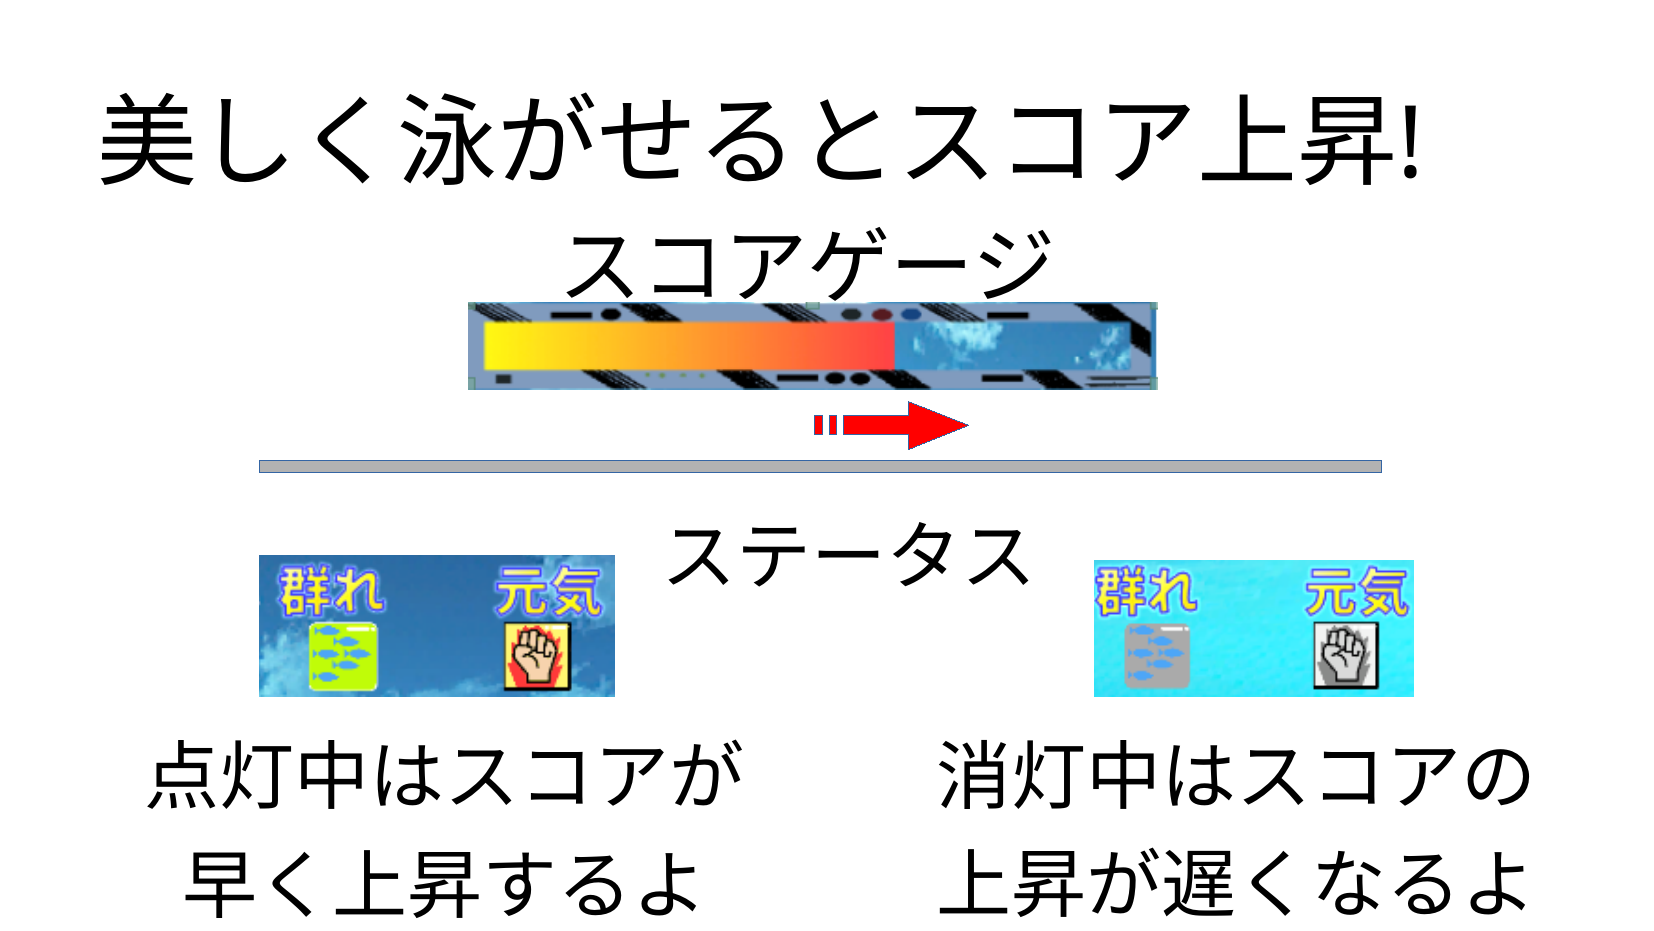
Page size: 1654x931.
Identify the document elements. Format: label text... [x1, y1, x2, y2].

text_box [814, 415, 823, 435]
picture [468, 302, 1158, 390]
text_box 消灯中はスコアの上昇が遅くなるよ [921, 708, 1595, 874]
text_box 美しく泳がせるとスコア上昇! [82, 54, 1524, 193]
text_box [829, 415, 837, 435]
picture [1094, 560, 1414, 697]
text_box ステータス [646, 488, 1052, 579]
text_box [259, 460, 1382, 473]
text_box [843, 401, 969, 450]
picture [259, 555, 615, 697]
text_box スコアゲージ [543, 193, 1123, 291]
text_box 点灯中はスコアが 早く上昇するよ [129, 709, 804, 875]
